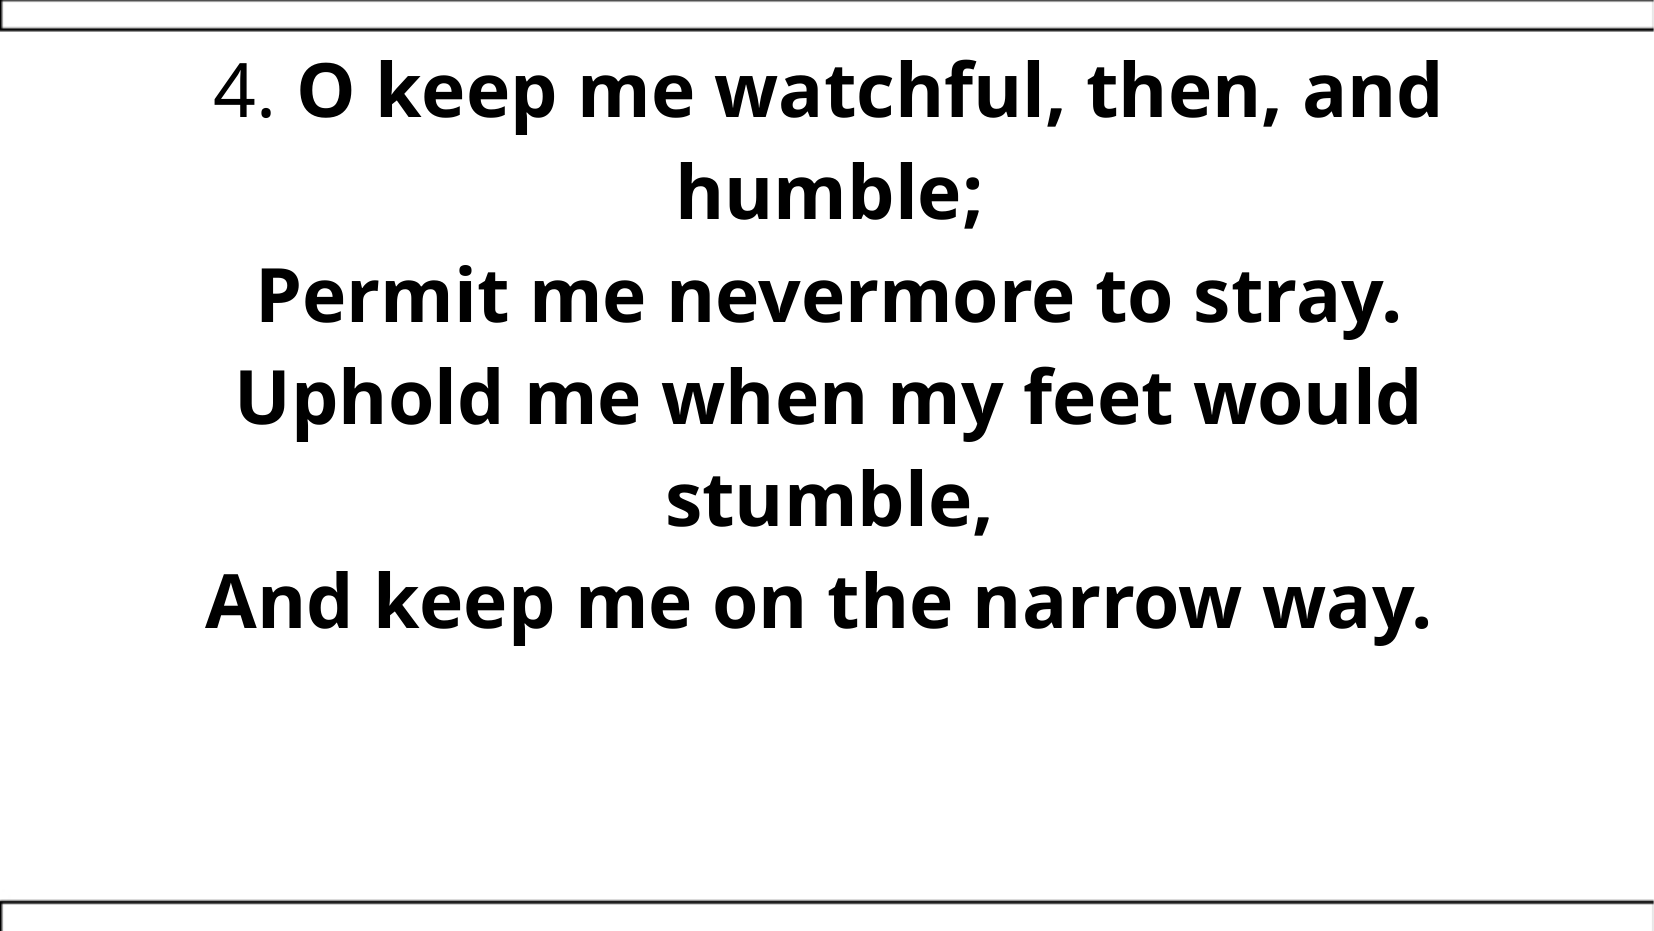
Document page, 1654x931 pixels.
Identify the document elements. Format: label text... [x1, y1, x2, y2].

text_box 4. O keep me watchful, then, and humble; Permit me nevermore to stray. Uphold me when my feet would stumble, And keep me on the narrow way. [75, 30, 1585, 445]
picture [0, 0, 1654, 931]
